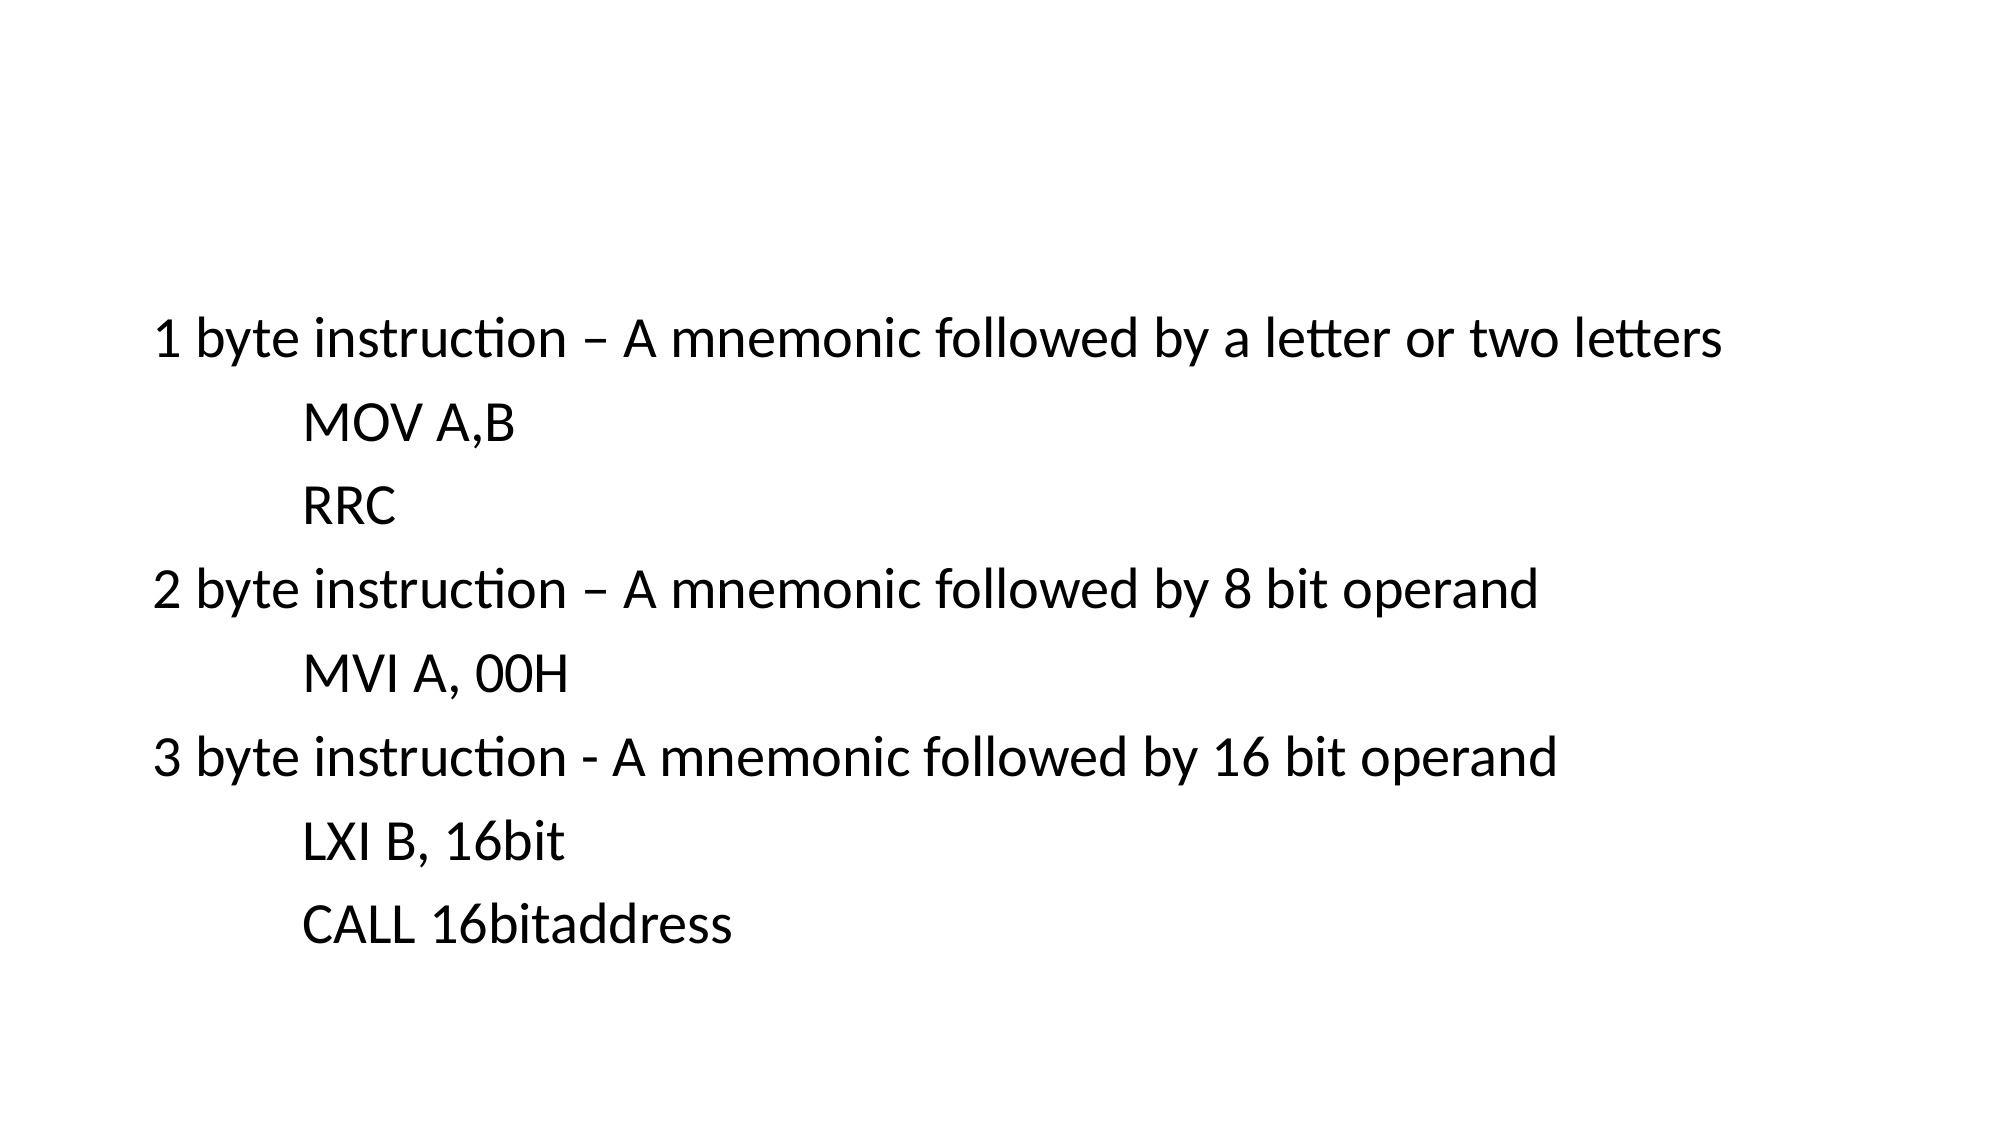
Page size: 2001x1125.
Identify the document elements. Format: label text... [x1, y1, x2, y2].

list 1 byte instruction – A mnemonic followed by a letter or two letters MOV A,B RRC 2 byte instruction – A mnemonic followed by 8 bit operand MVI A, 00H 3 byte instruction - A mnemonic followed by 16 bit operand LXI B, 16bit CALL 16bitaddress [137, 299, 1863, 1014]
